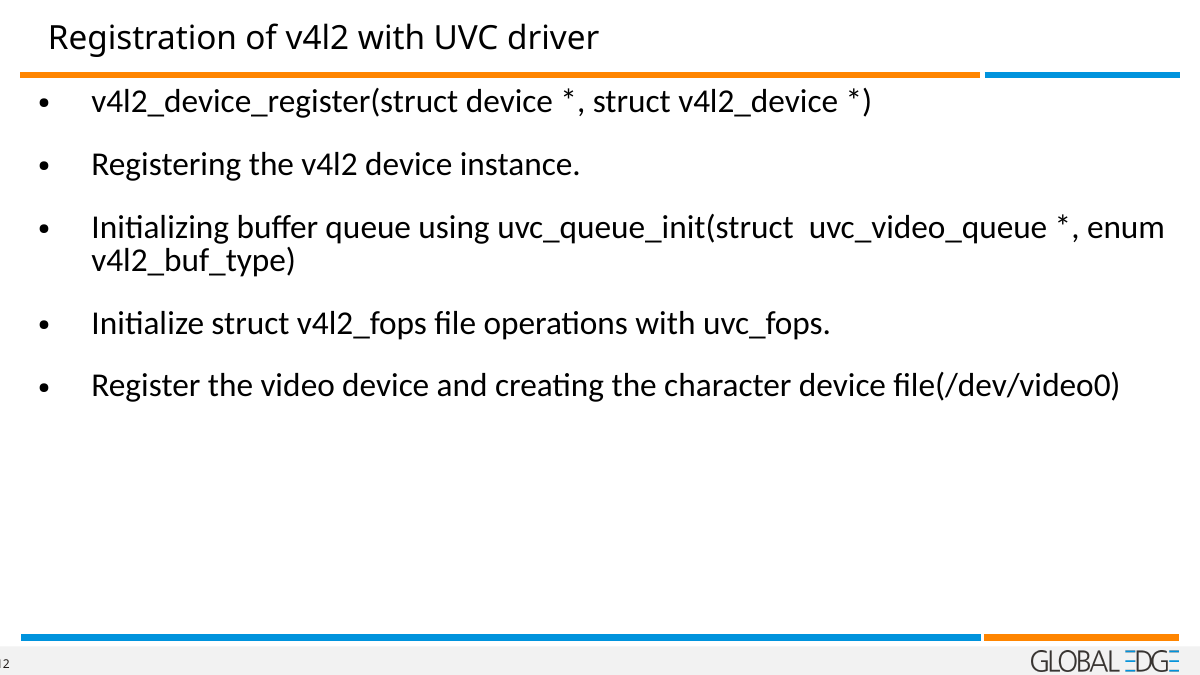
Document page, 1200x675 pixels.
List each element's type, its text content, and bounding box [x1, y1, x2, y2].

list v4l2_device_register(struct device *, struct v4l2_device *) Registering the v4l2 device instance. Initializing buffer queue using uvc_queue_init(struct uvc_video_queue *, enum v4l2_buf_type) Initialize struct v4l2_fops file operations with uvc_fops. Register the video device and creating the character device file(/dev/video0) [20, 87, 1179, 628]
title Registration of v4l2 with UVC driver [12, 9, 1088, 63]
picture [1031, 650, 1179, 672]
